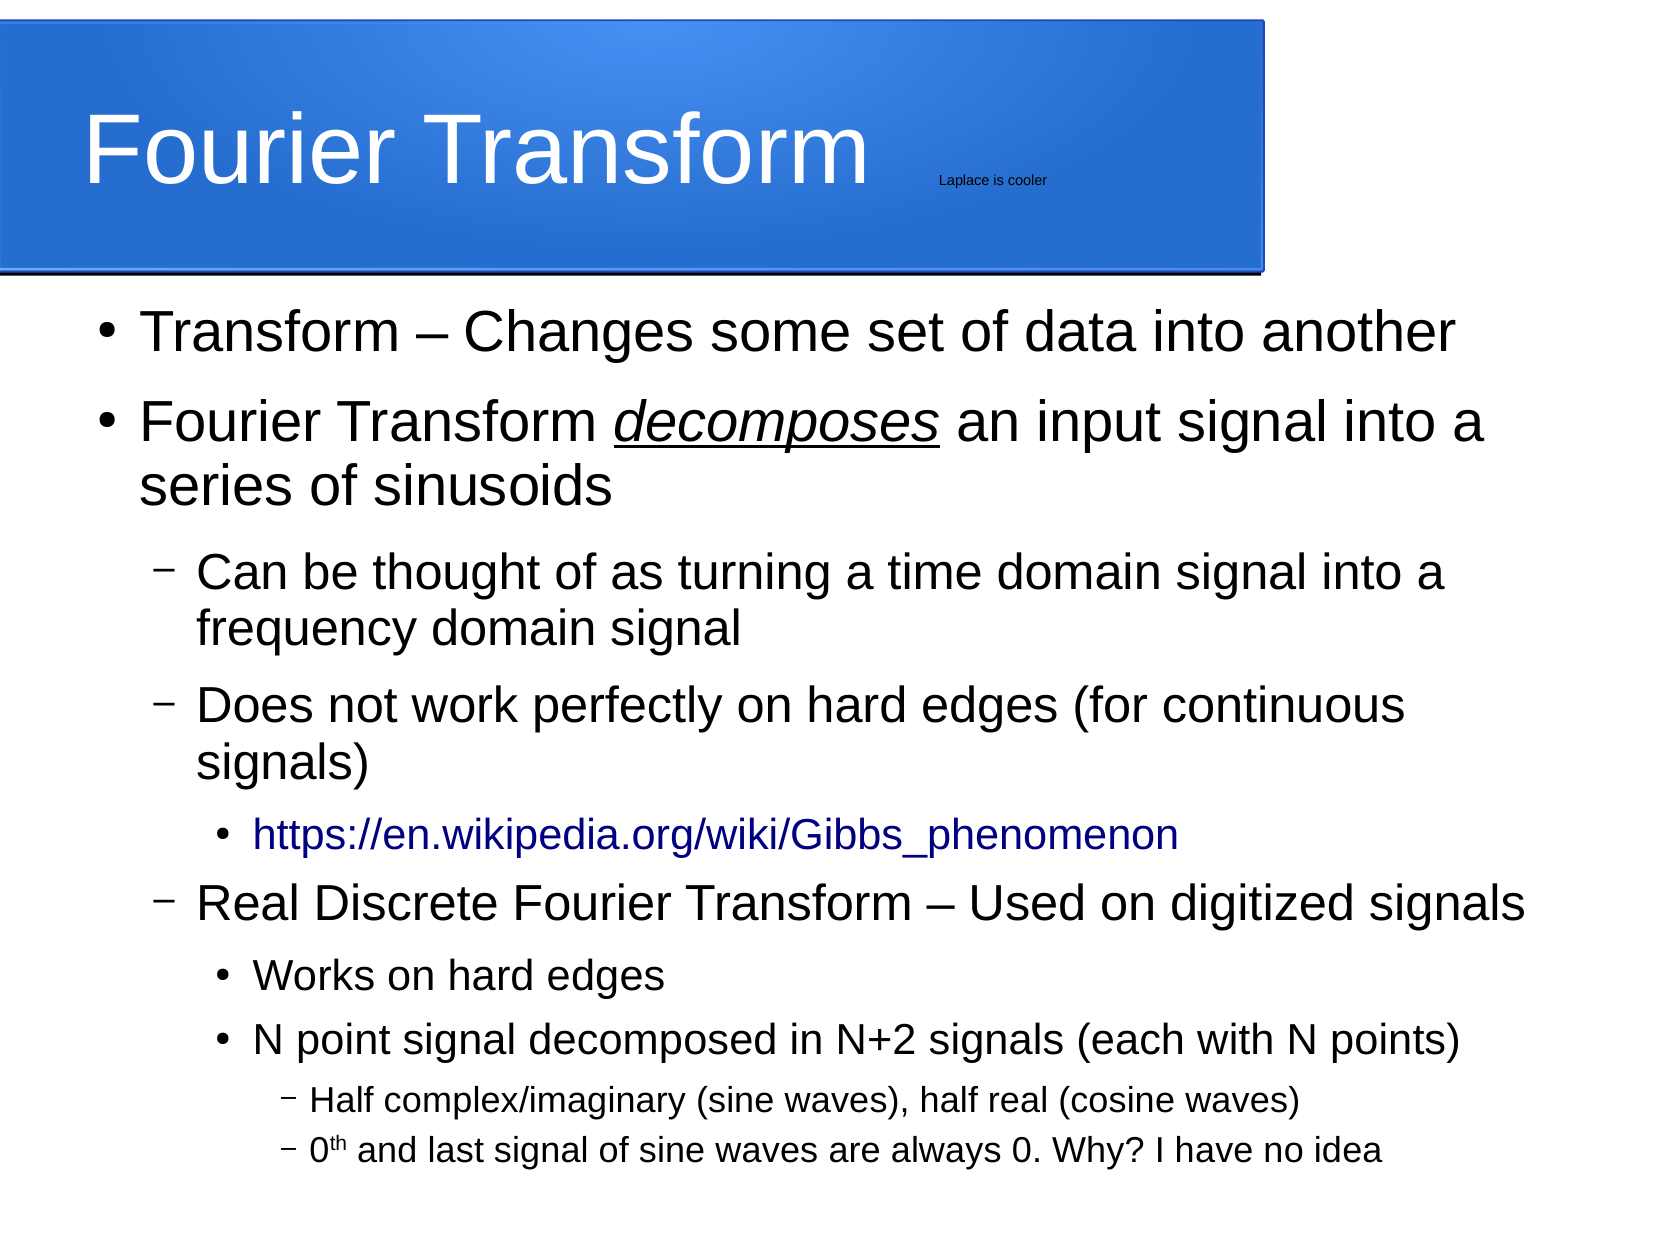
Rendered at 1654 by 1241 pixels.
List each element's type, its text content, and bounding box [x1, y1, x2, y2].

list Transform – Changes some set of data into another Fourier Transform decomposes an input signal into a series of sinusoids Can be thought of as turning a time domain signal into a frequency domain signal Does not work perfectly on hard edges (for continuous signals) https://en.wikipedia.org/wiki/Gibbs_phenomenon Real Discrete Fourier Transform – Used on digitized signals Works on hard edges N point signal decomposed in N+2 signals (each with N points) Half complex/imaginary (sine waves), half real (cosine waves) 0th and last signal of sine waves are always 0. Why? I have no idea [82, 299, 1571, 1186]
text_box Laplace is cooler [924, 165, 1062, 196]
title Fourier Transform [82, 47, 1235, 252]
